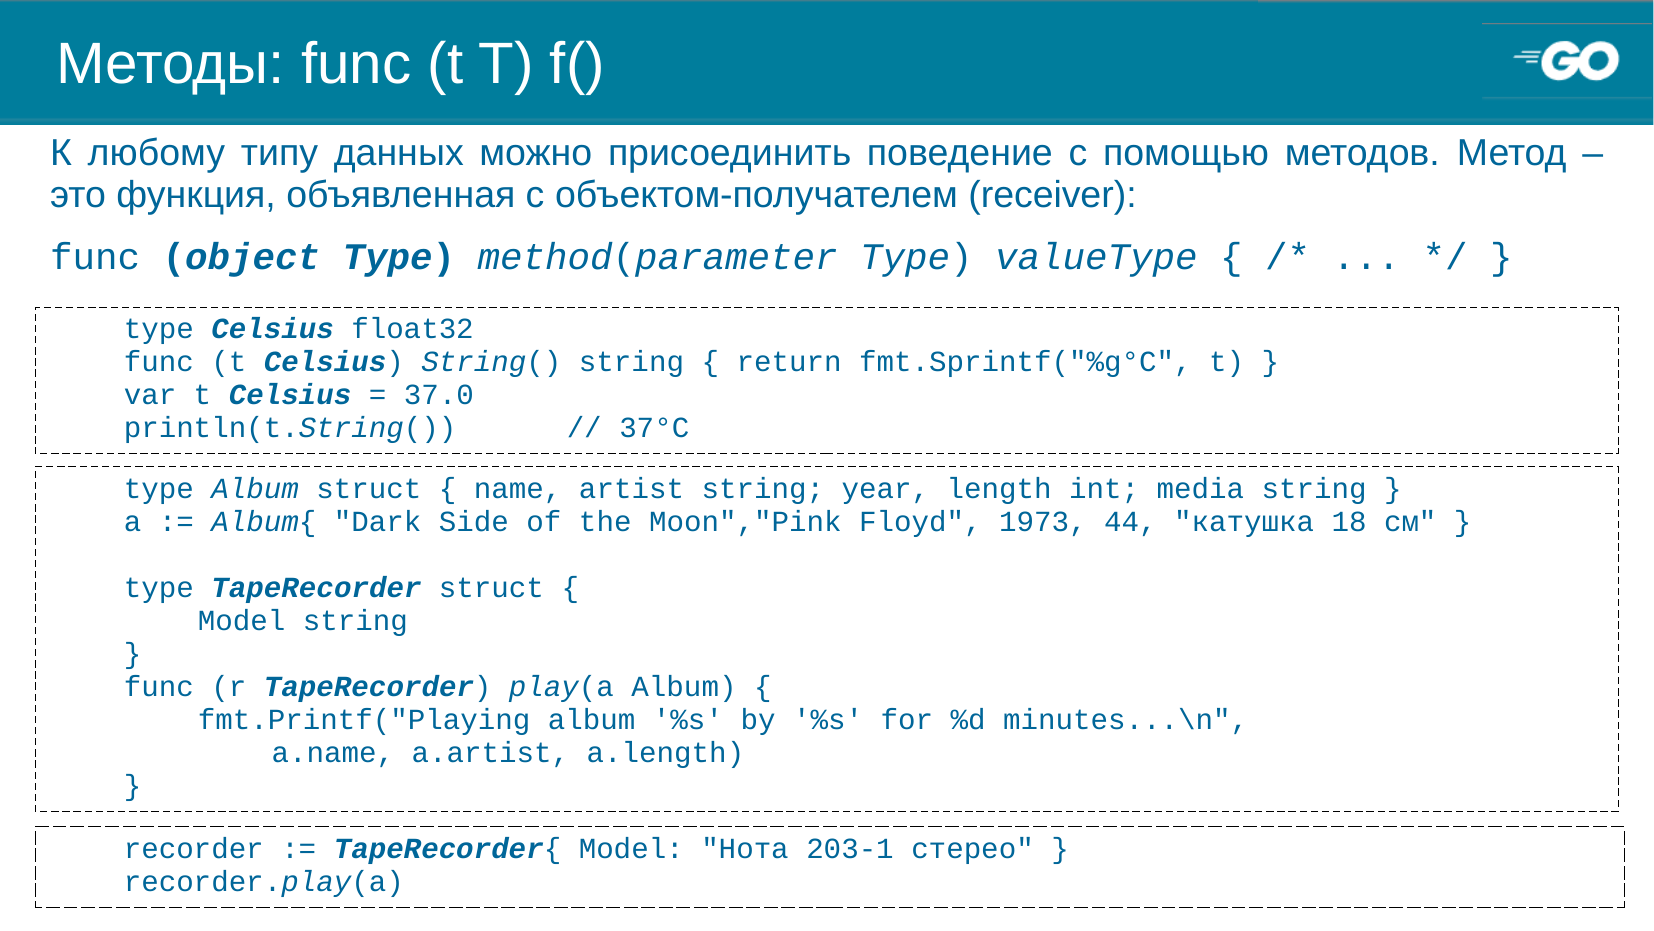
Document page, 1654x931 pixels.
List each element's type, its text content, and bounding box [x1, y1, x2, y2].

text_box recorder := TapeRecorder{ Model: "Нота 203-1 стерео" } recorder.play(a) [35, 826, 1625, 908]
text_box К любому типу данных можно присоединить поведение с помощью методов. Метод – это функция, объявленная с объектом-получателем (receiver): func (object Type) method(parameter Type) valueType { /* ... */ } [35, 124, 1619, 296]
text_box type Celsius float32 func (t Celsius) String() string { return fmt.Sprintf("%g°C", t) } var t Celsius = 37.0 println(t.String()) // 37°C [35, 307, 1619, 454]
text_box Методы: func (t T) f() [41, 23, 1495, 104]
text_box type Album struct { name, artist string; year, length int; media string } a := Album{ "Dark Side of the Moon","Pink Floyd", 1973, 44, "катушка 18 см" } type TapeRecorder struct { Model string } func (r TapeRecorder) play(a Album) { fmt.Printf("Playing album '%s' by '%s' for %d minutes...\n", a.name, a.artist, a.length) } [35, 466, 1619, 812]
picture [1542, 41, 1619, 81]
